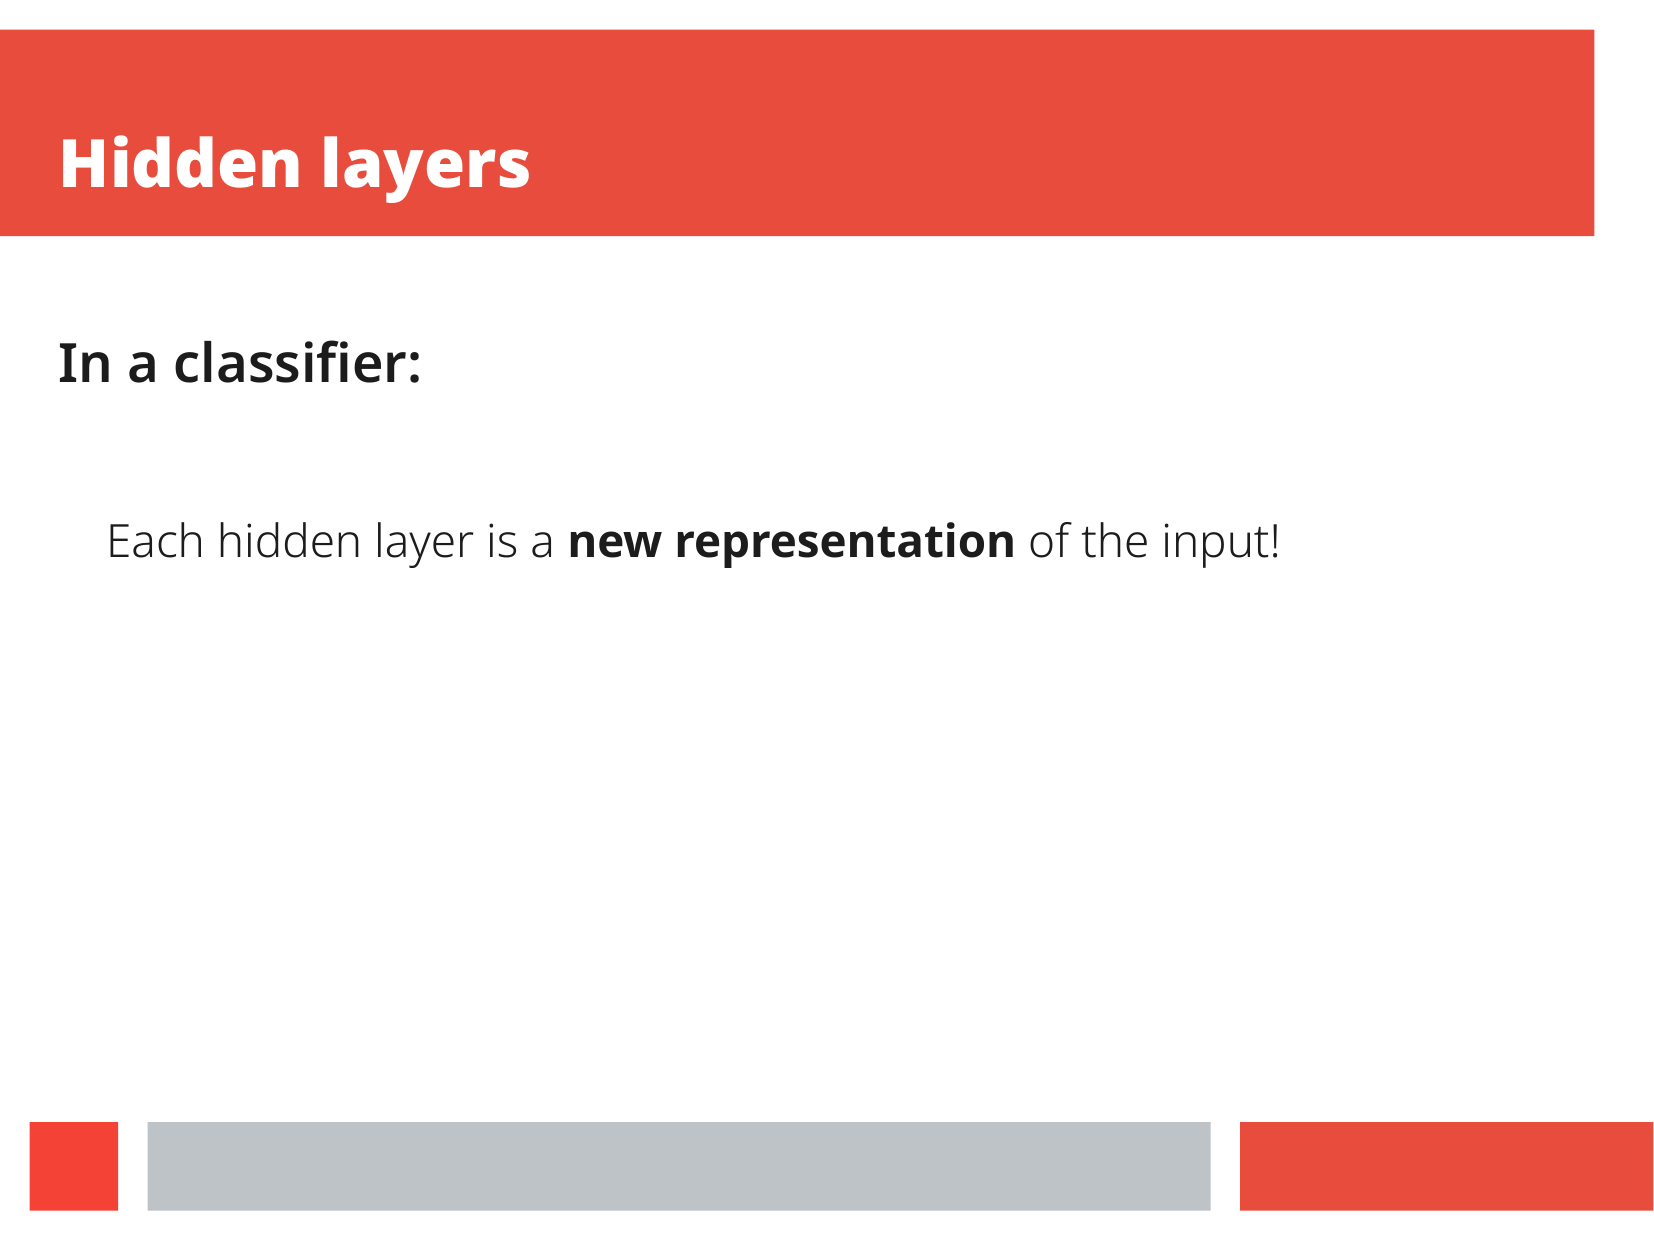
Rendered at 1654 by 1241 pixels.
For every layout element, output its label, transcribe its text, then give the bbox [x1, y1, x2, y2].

title Hidden layers [59, 59, 1595, 207]
list In a classifier: Each hidden layer is a new representation of the input! [59, 324, 1565, 1093]
